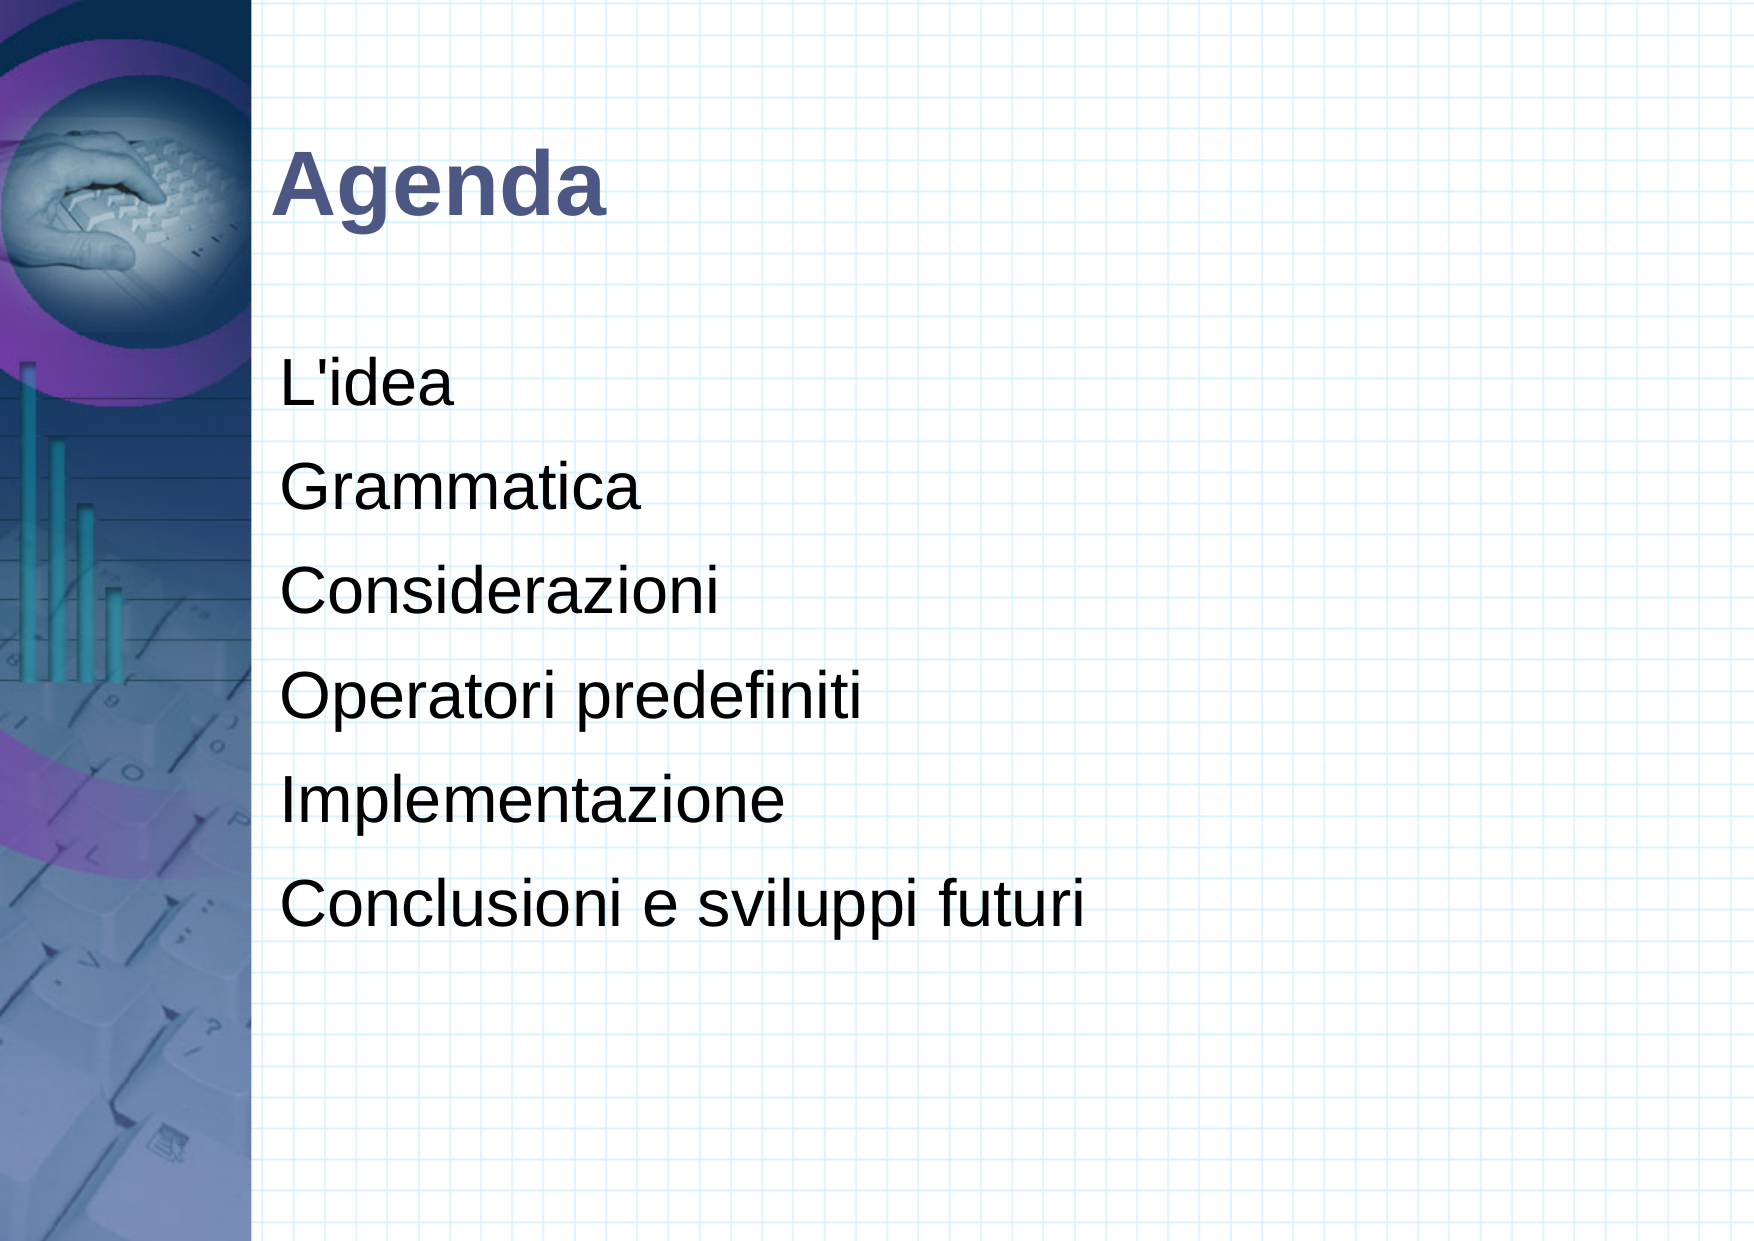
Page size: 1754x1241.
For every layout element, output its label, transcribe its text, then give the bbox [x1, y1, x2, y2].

picture [0, 0, 1754, 1241]
title Agenda [270, 131, 1740, 235]
list L'idea Grammatica Considerazioni Operatori predefiniti Implementazione Conclusioni e sviluppi futuri [270, 344, 1740, 1127]
